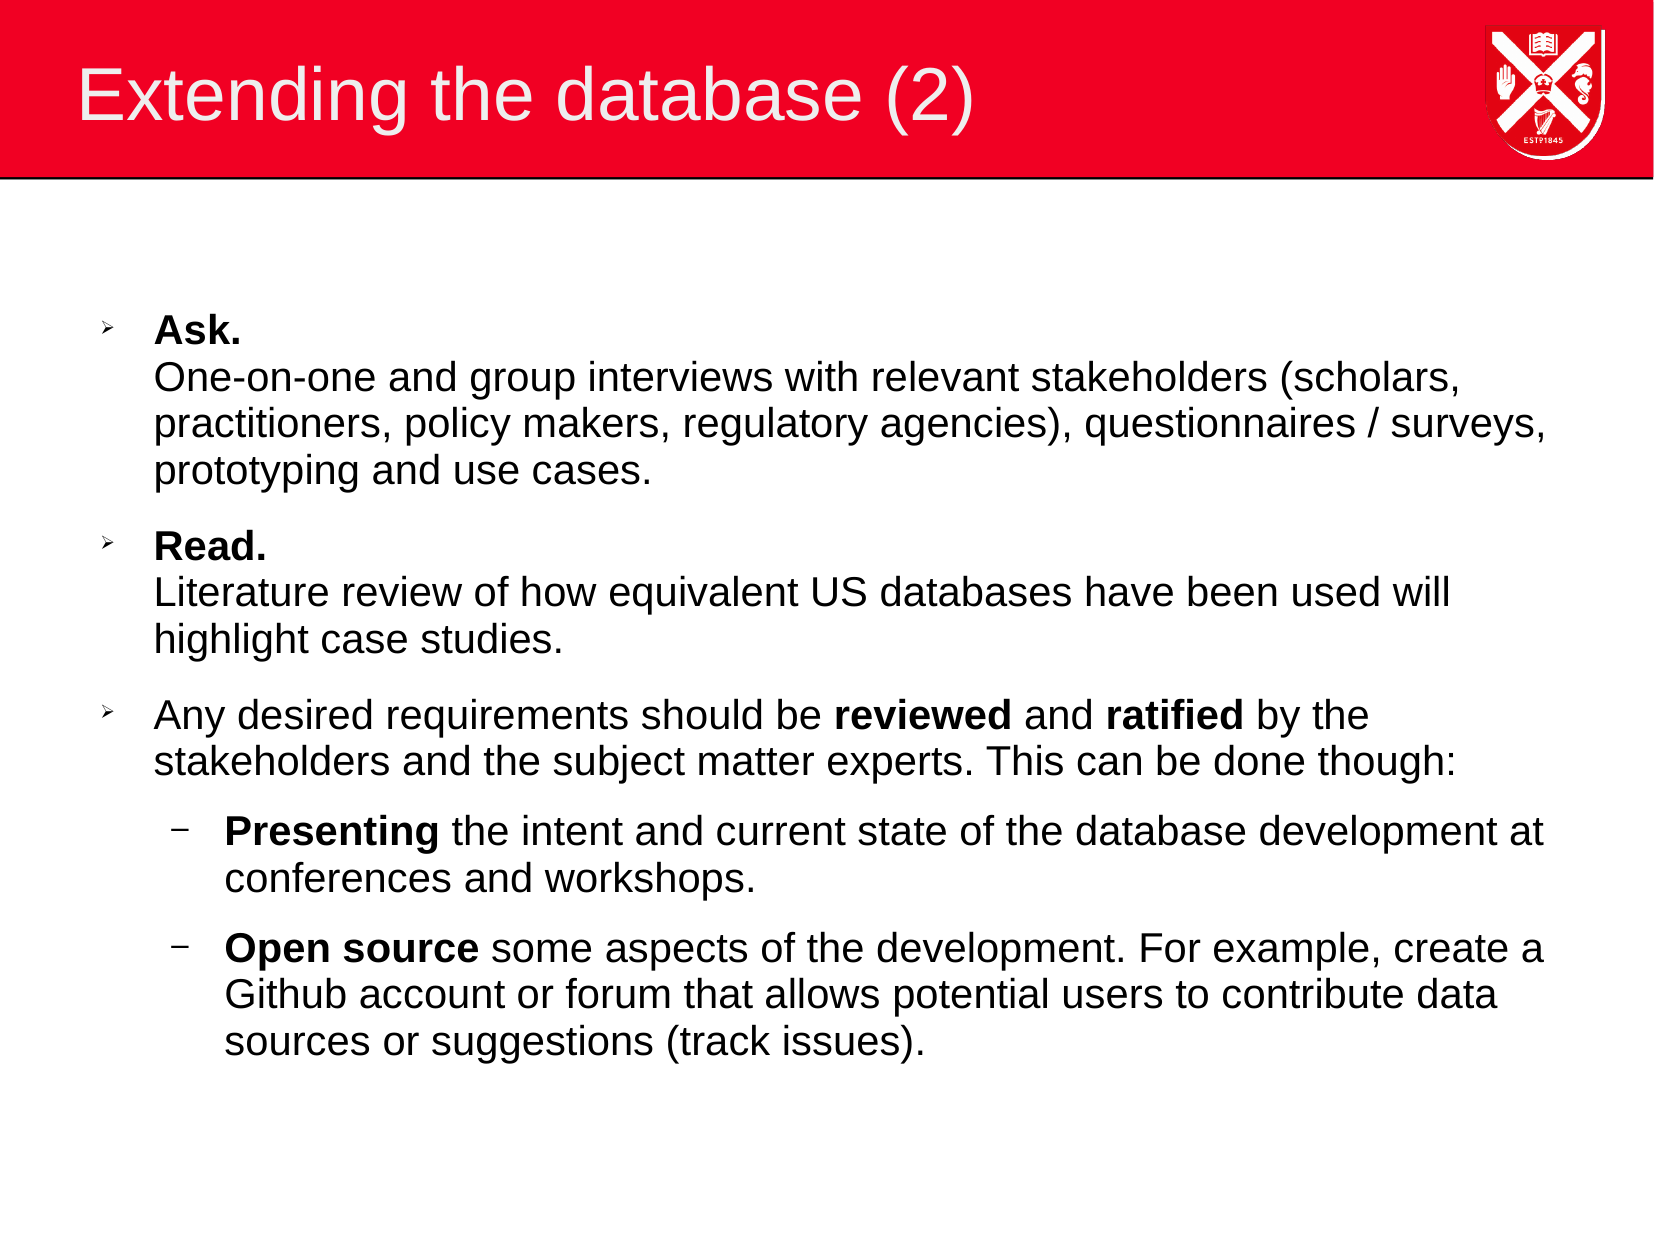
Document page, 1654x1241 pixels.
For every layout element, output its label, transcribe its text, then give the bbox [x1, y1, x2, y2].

list Ask. One-on-one and group interviews with relevant stakeholders (scholars, practitioners, policy makers, regulatory agencies), questionnaires / surveys, prototyping and use cases. Read. Literature review of how equivalent US databases have been used will highlight case studies. Any desired requirements should be reviewed and ratified by the stakeholders and the subject matter experts. This can be done though: Presenting the intent and current state of the database development at conferences and workshops. Open source some aspects of the development. For example, create a Github account or forum that allows potential users to contribute data sources or suggestions (track issues). [82, 307, 1571, 1134]
title Extending the database (2) [0, 0, 1654, 178]
picture [1478, 25, 1609, 156]
